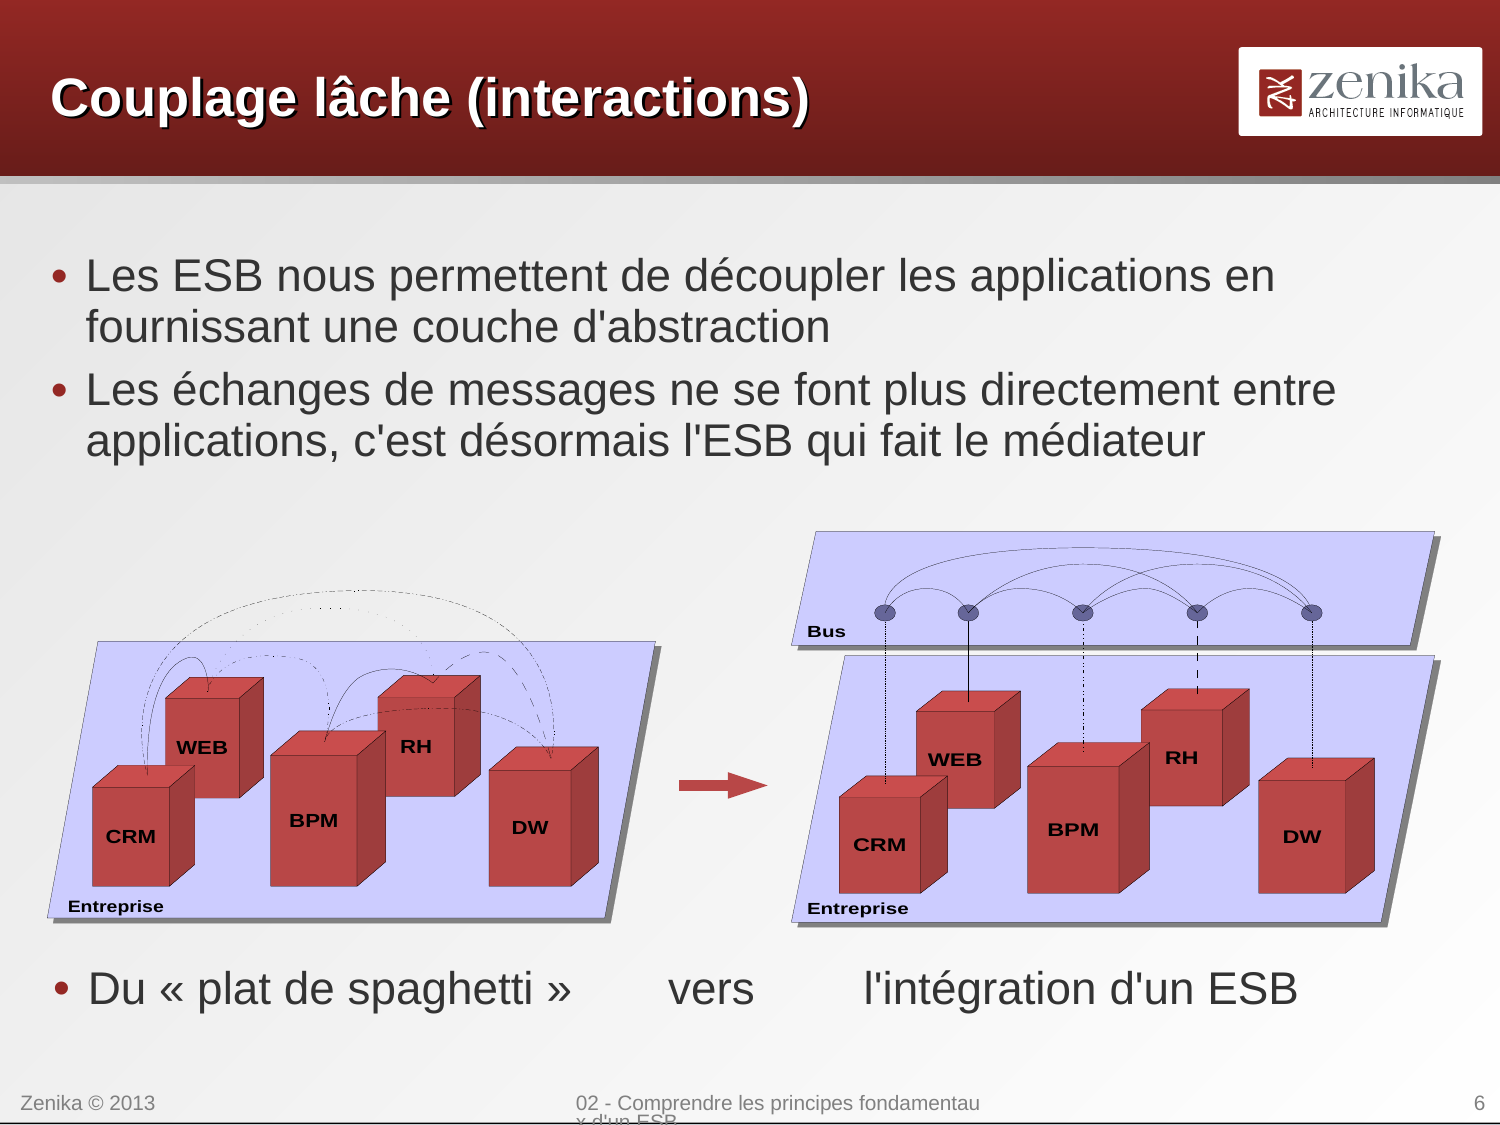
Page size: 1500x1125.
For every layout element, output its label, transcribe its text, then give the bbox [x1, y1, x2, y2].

picture [791, 531, 1441, 928]
picture [1257, 58, 1464, 125]
picture [47, 590, 662, 924]
list Du « plat de spaghetti » vers l'intégration d'un ESB [53, 962, 1479, 1080]
title Couplage lâche (interactions) [50, 22, 1206, 172]
list Les ESB nous permettent de découpler les applications en fournissant une couche d'abstraction Les échanges de messages ne se font plus directement entre applications, c'est désormais l'ESB qui fait le médiateur [50, 250, 1477, 1064]
